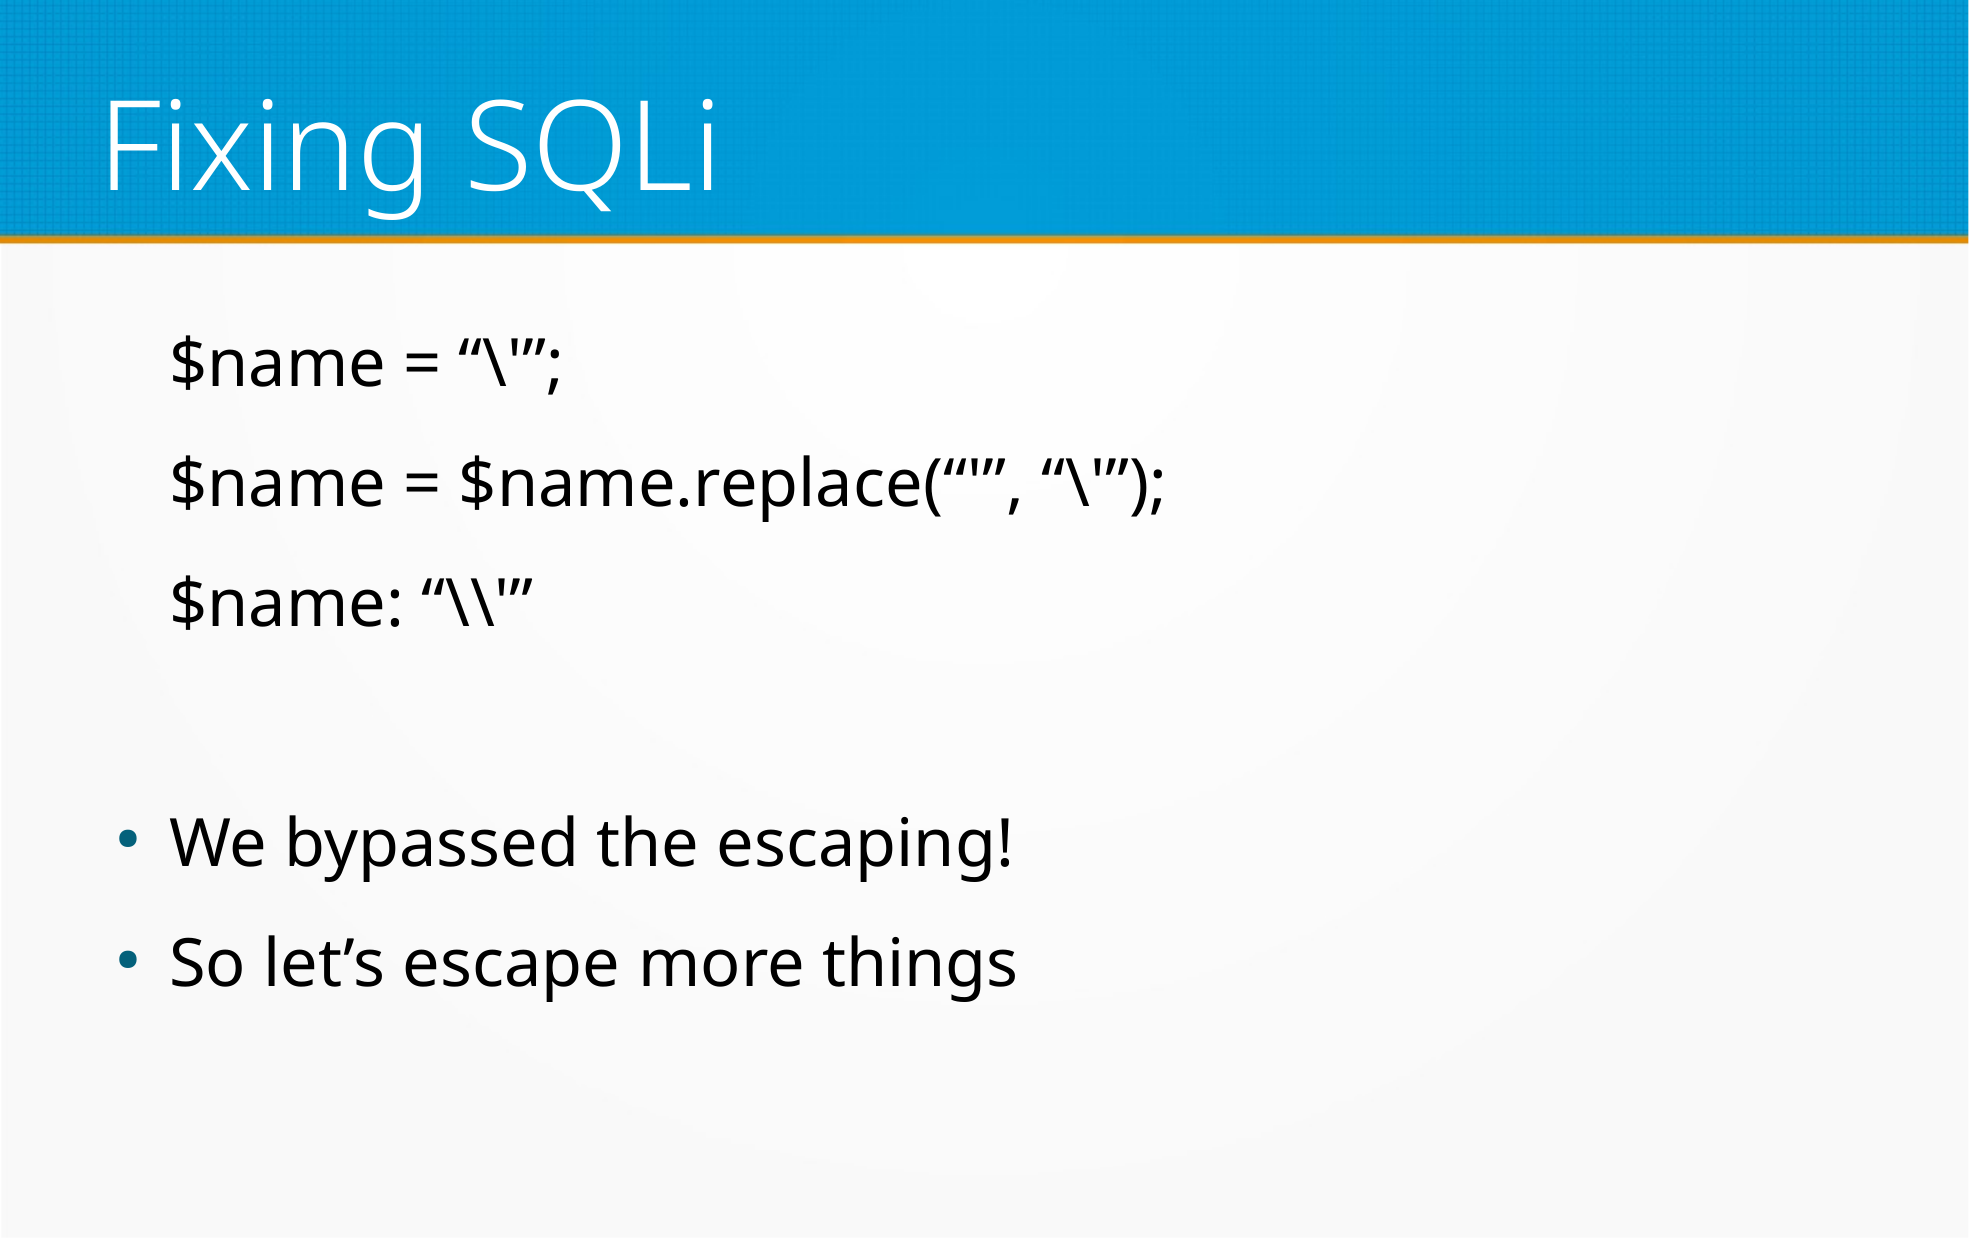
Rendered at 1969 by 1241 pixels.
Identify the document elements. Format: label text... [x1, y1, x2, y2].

list $name = “\'”; $name = $name.replace(“'”, “\'”); $name: “\\'” We bypassed the escaping! So let’s escape more things [98, 315, 1861, 1081]
picture [0, 233, 1969, 1241]
title Fixing SQLi [98, 19, 1870, 227]
